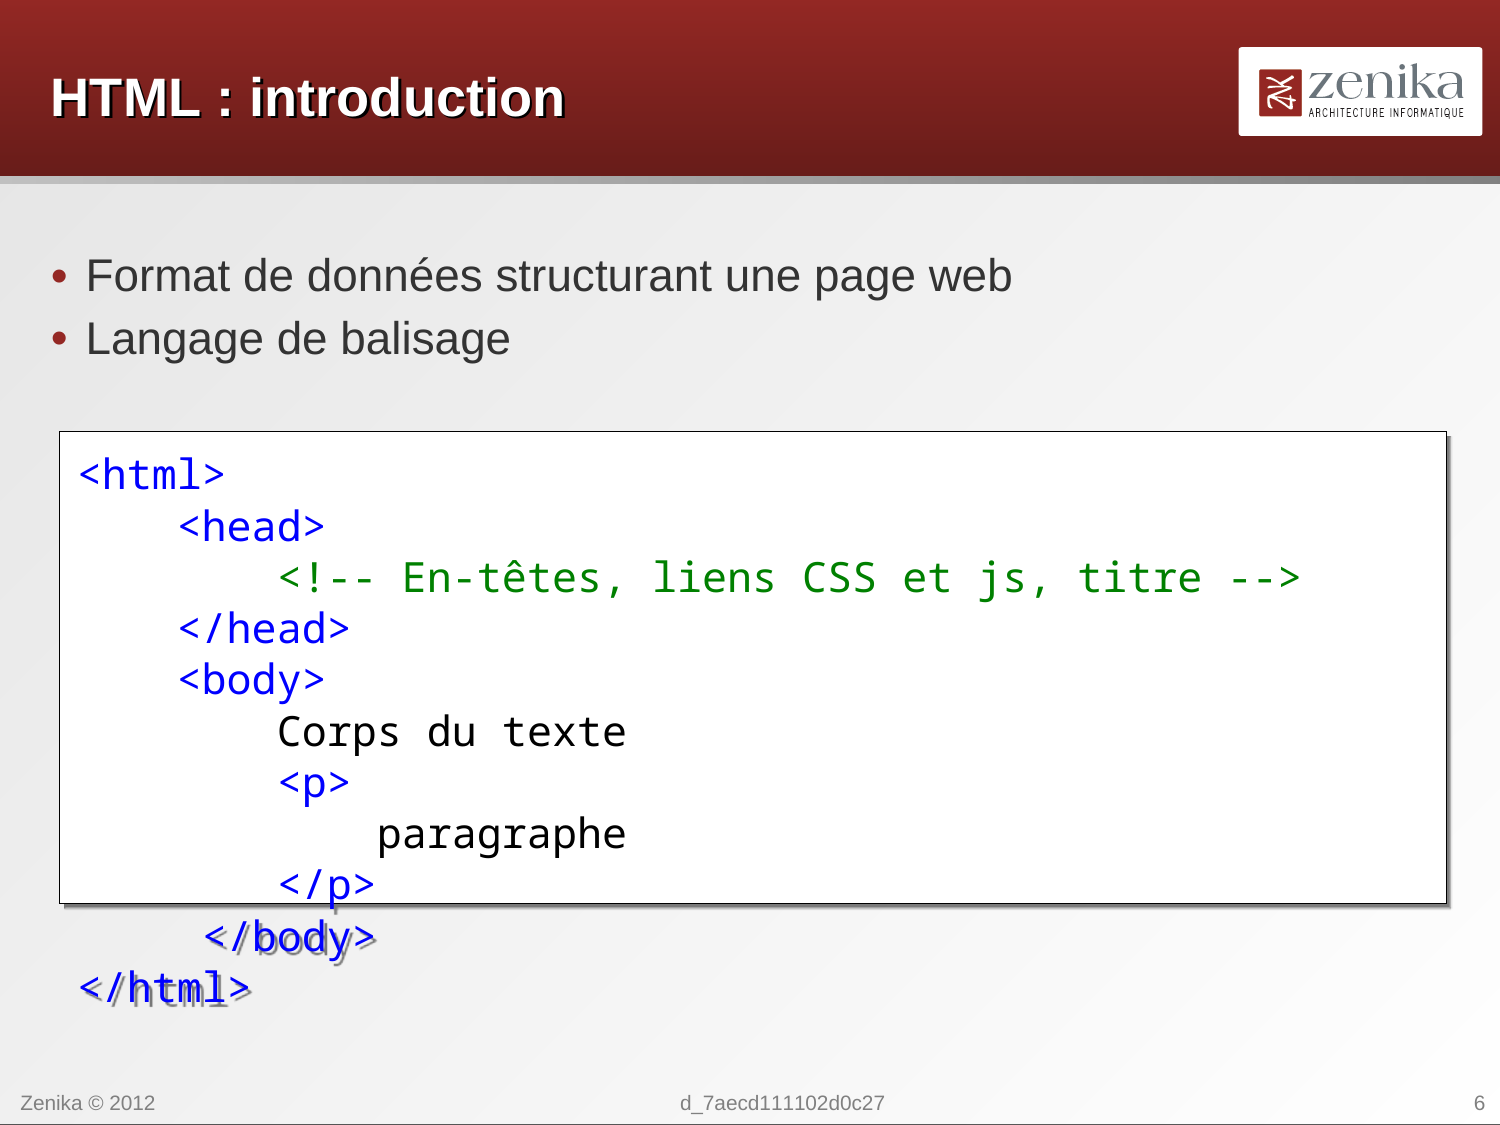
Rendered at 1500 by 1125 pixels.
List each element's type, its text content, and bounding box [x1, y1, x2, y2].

list Format de données structurant une page web Langage de balisage [50, 249, 1435, 1079]
title HTML : introduction [50, 15, 1206, 180]
text_box <html> <head> <!-- En-têtes, liens CSS et js, titre --> </head> <body> Corps du texte <p> paragraphe </p> </body> </html> [59, 431, 1447, 904]
picture [1257, 58, 1464, 125]
